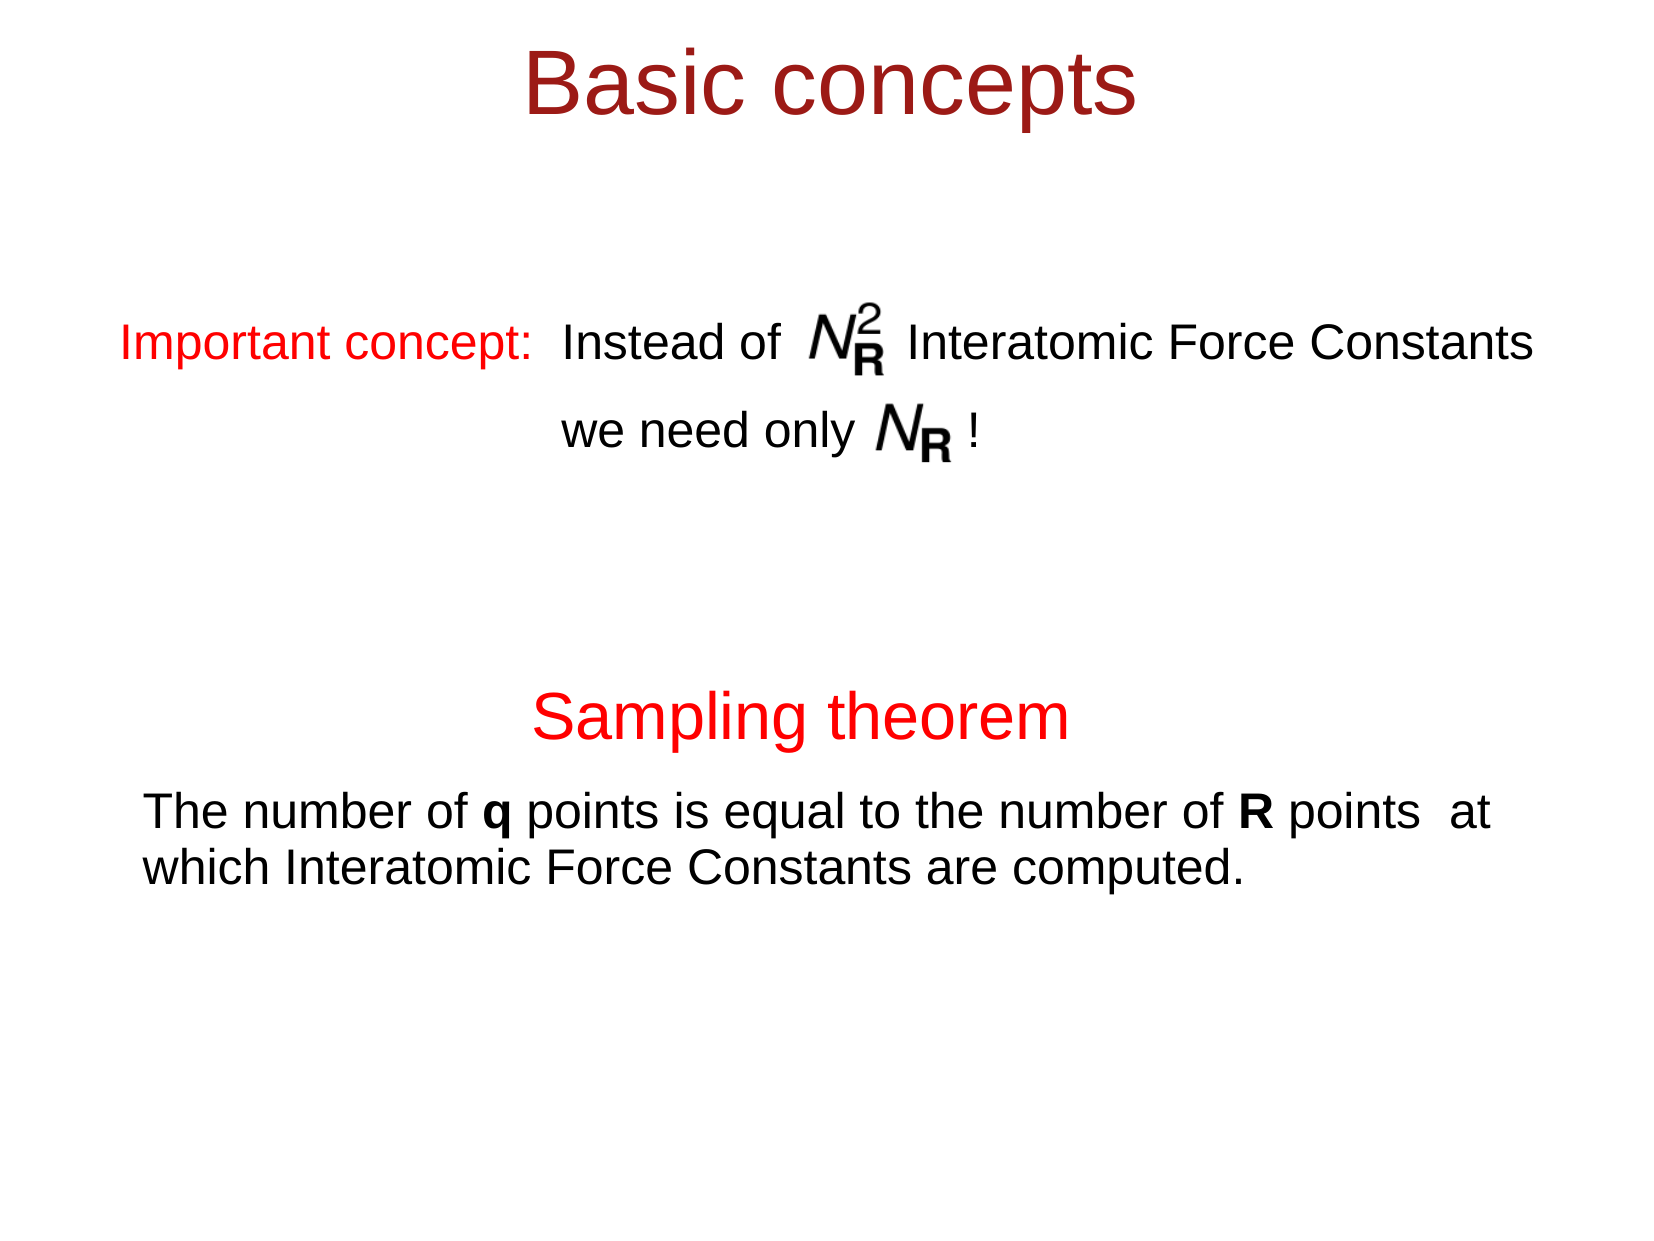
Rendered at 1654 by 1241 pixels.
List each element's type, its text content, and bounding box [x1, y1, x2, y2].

picture [792, 288, 967, 474]
title Basic concepts [87, 0, 1576, 187]
list Important concept: Instead of Interatomic Force Constants [48, 314, 860, 402]
list Sampling theorem The number of q points is equal to the number of R points at which Interatomic Force Constants are computed. [71, 678, 1561, 1019]
list Important concept: Instead of Interatomic Force Constants [901, 314, 1597, 435]
list we need only ! [42, 402, 1531, 523]
